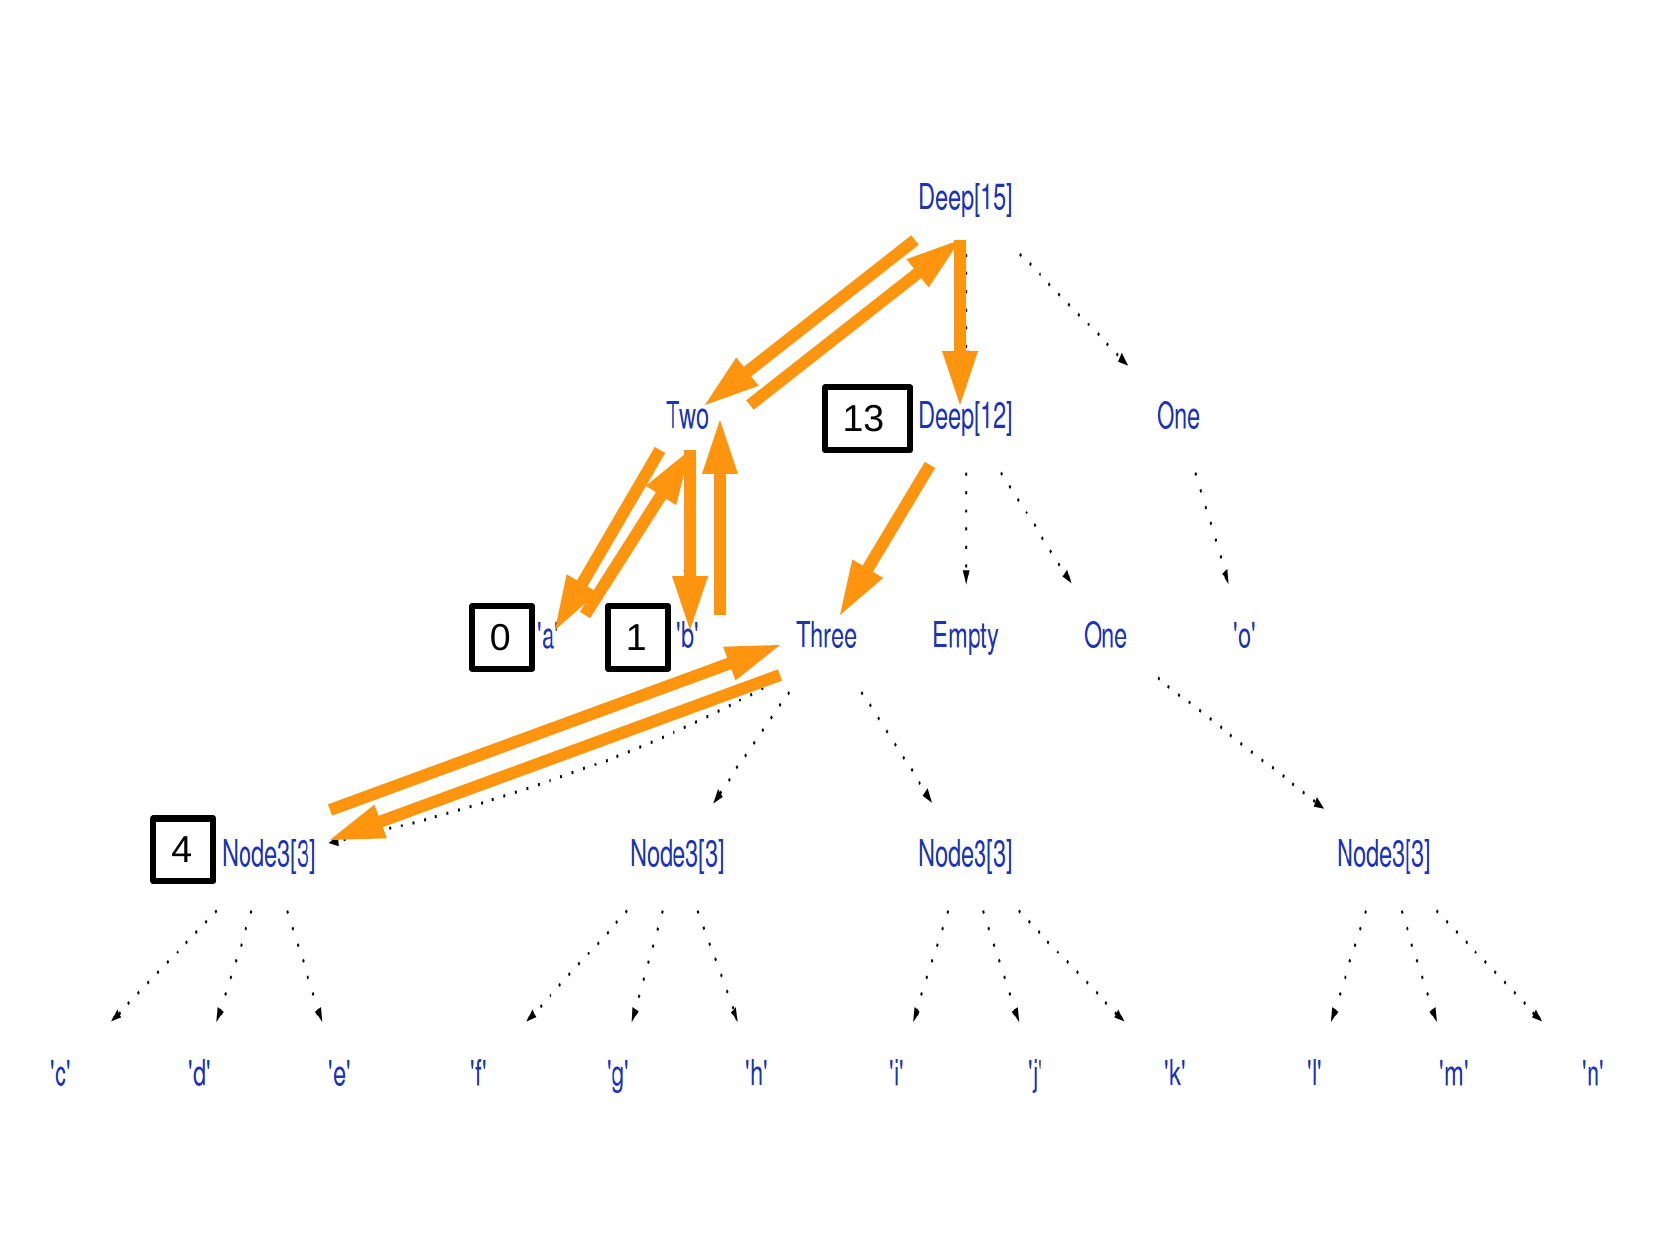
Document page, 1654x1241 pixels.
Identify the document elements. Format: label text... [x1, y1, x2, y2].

text_box 13 [825, 387, 911, 451]
picture [0, 135, 1653, 1141]
text_box 4 [153, 818, 214, 882]
text_box 0 [472, 605, 533, 669]
text_box 1 [608, 605, 669, 669]
